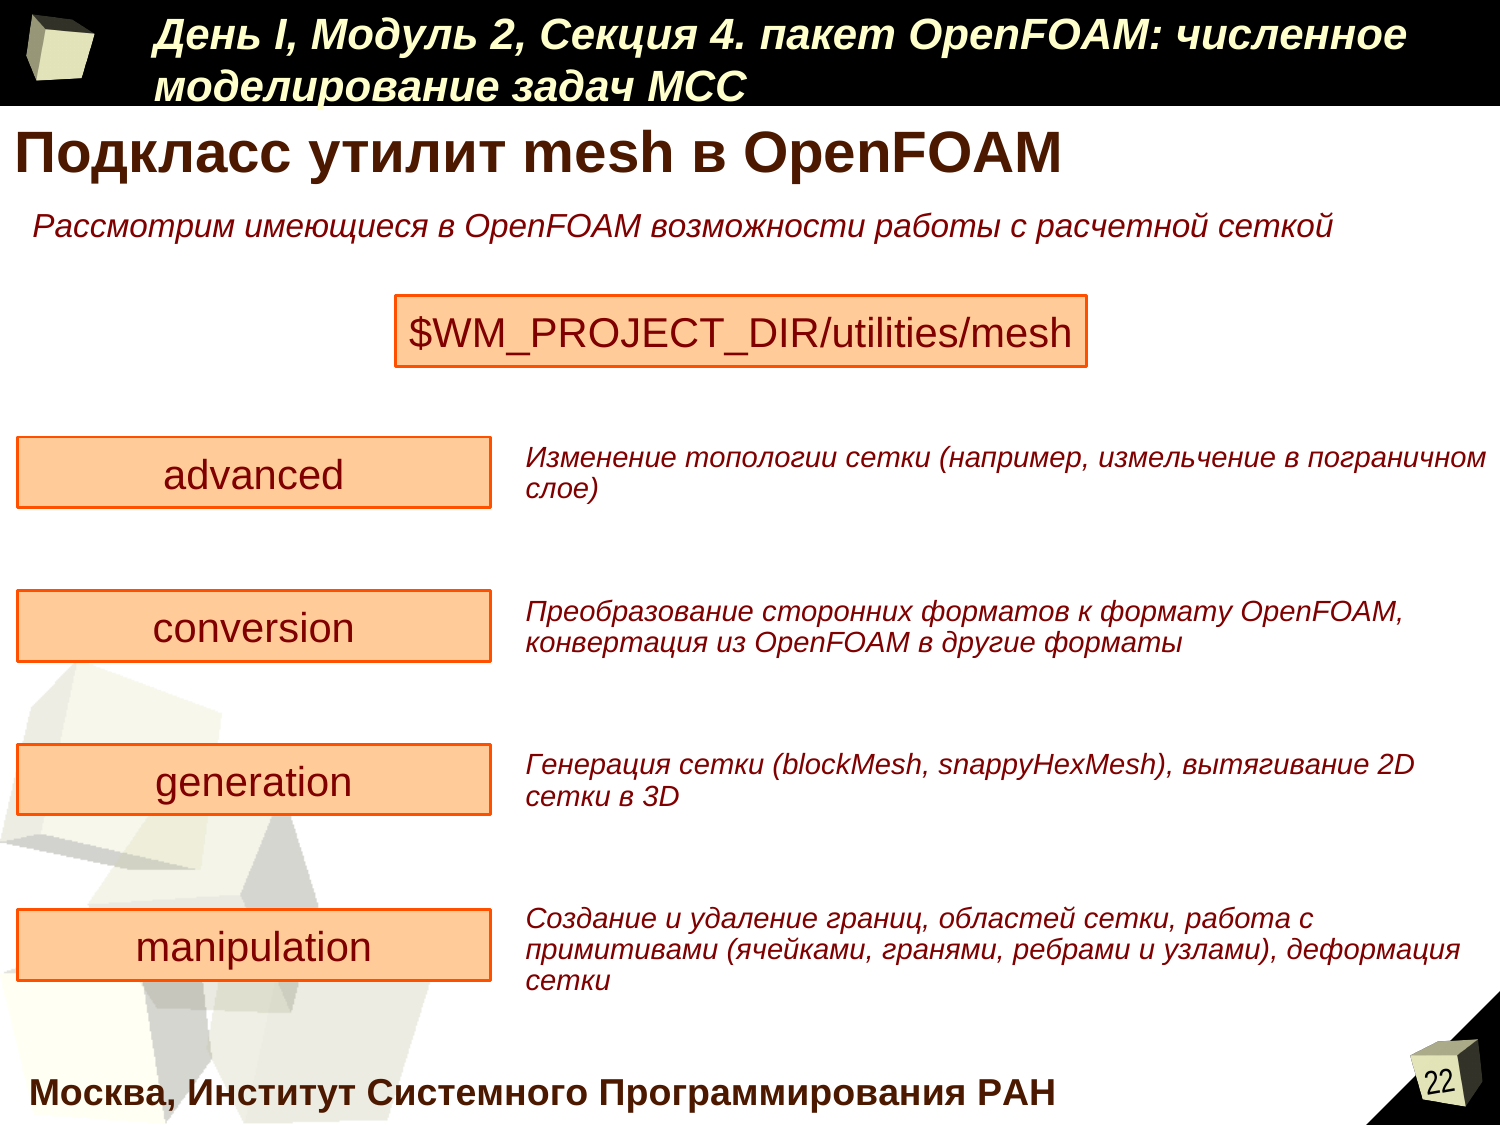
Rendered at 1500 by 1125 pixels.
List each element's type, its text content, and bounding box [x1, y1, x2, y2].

text_box advanced [17, 437, 491, 508]
text_box Преобразование сторонних форматов к формату OpenFOAM, конвертация из OpenFOAM в другие форматы [525, 596, 1500, 661]
text_box Создание и удаление границ, областей сетки, работа с примитивами (ячейками, гранями, ребрами и узлами), деформация сетки [525, 903, 1500, 999]
text_box Рассмотрим имеющиеся в OpenFOAM возможности работы с расчетной сеткой [32, 209, 1418, 248]
picture [423, 1088, 433, 1102]
text_box Генерация сетки (blockMesh, snappyHexMesh), вытягивание 2D сетки в 3D [525, 750, 1500, 814]
text_box $WM_PROJECT_DIR/utilities/mesh [395, 295, 1087, 367]
text_box generation [17, 744, 491, 815]
text_box conversion [17, 590, 491, 662]
text_box manipulation [17, 909, 491, 981]
text_box Подкласс утилит mesh в OpenFOAM [0, 106, 1500, 192]
text_box Изменение топологии сетки (например, измельчение в пограничном слое) [525, 442, 1500, 507]
picture [0, 659, 433, 1125]
